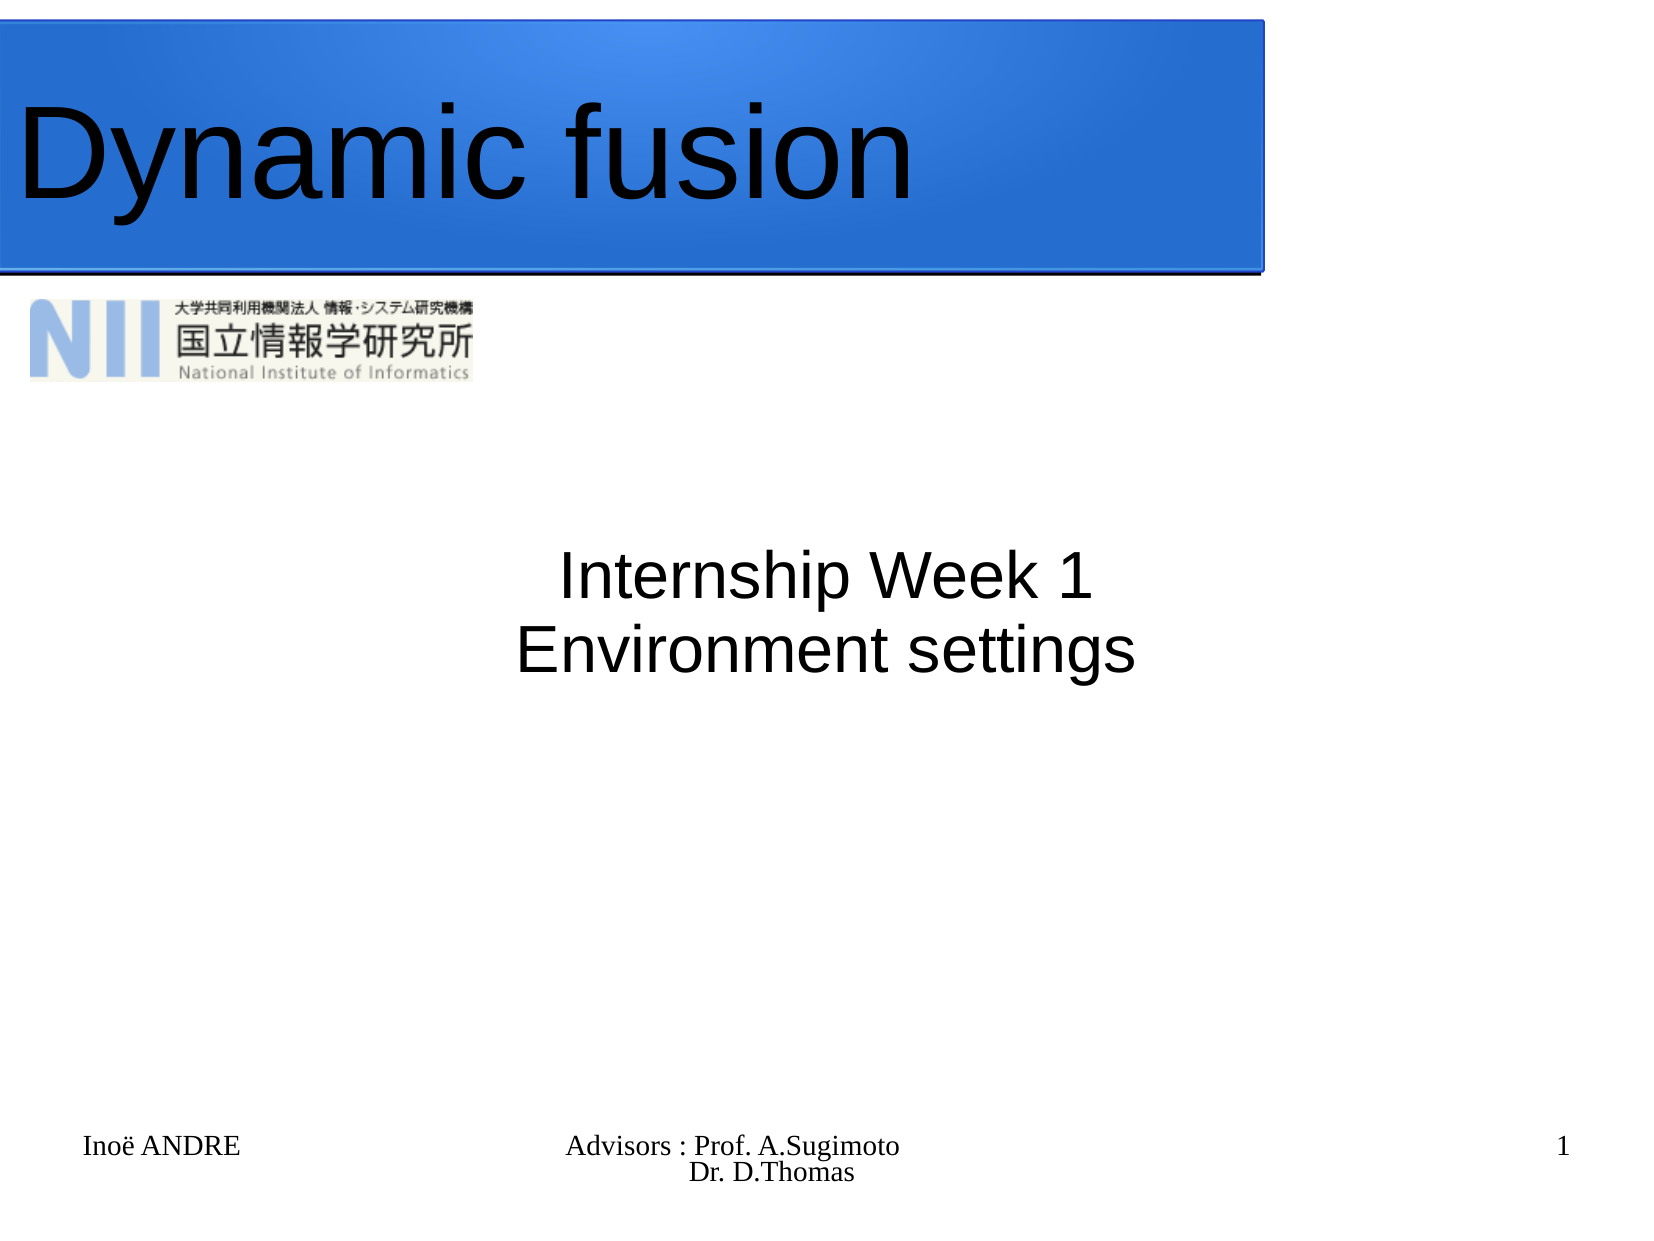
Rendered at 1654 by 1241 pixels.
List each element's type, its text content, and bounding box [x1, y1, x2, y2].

title Dynamic fusion [15, 58, 1249, 247]
picture [30, 299, 473, 382]
subtitle Internship Week 1 Environment settings [82, 290, 1571, 1010]
